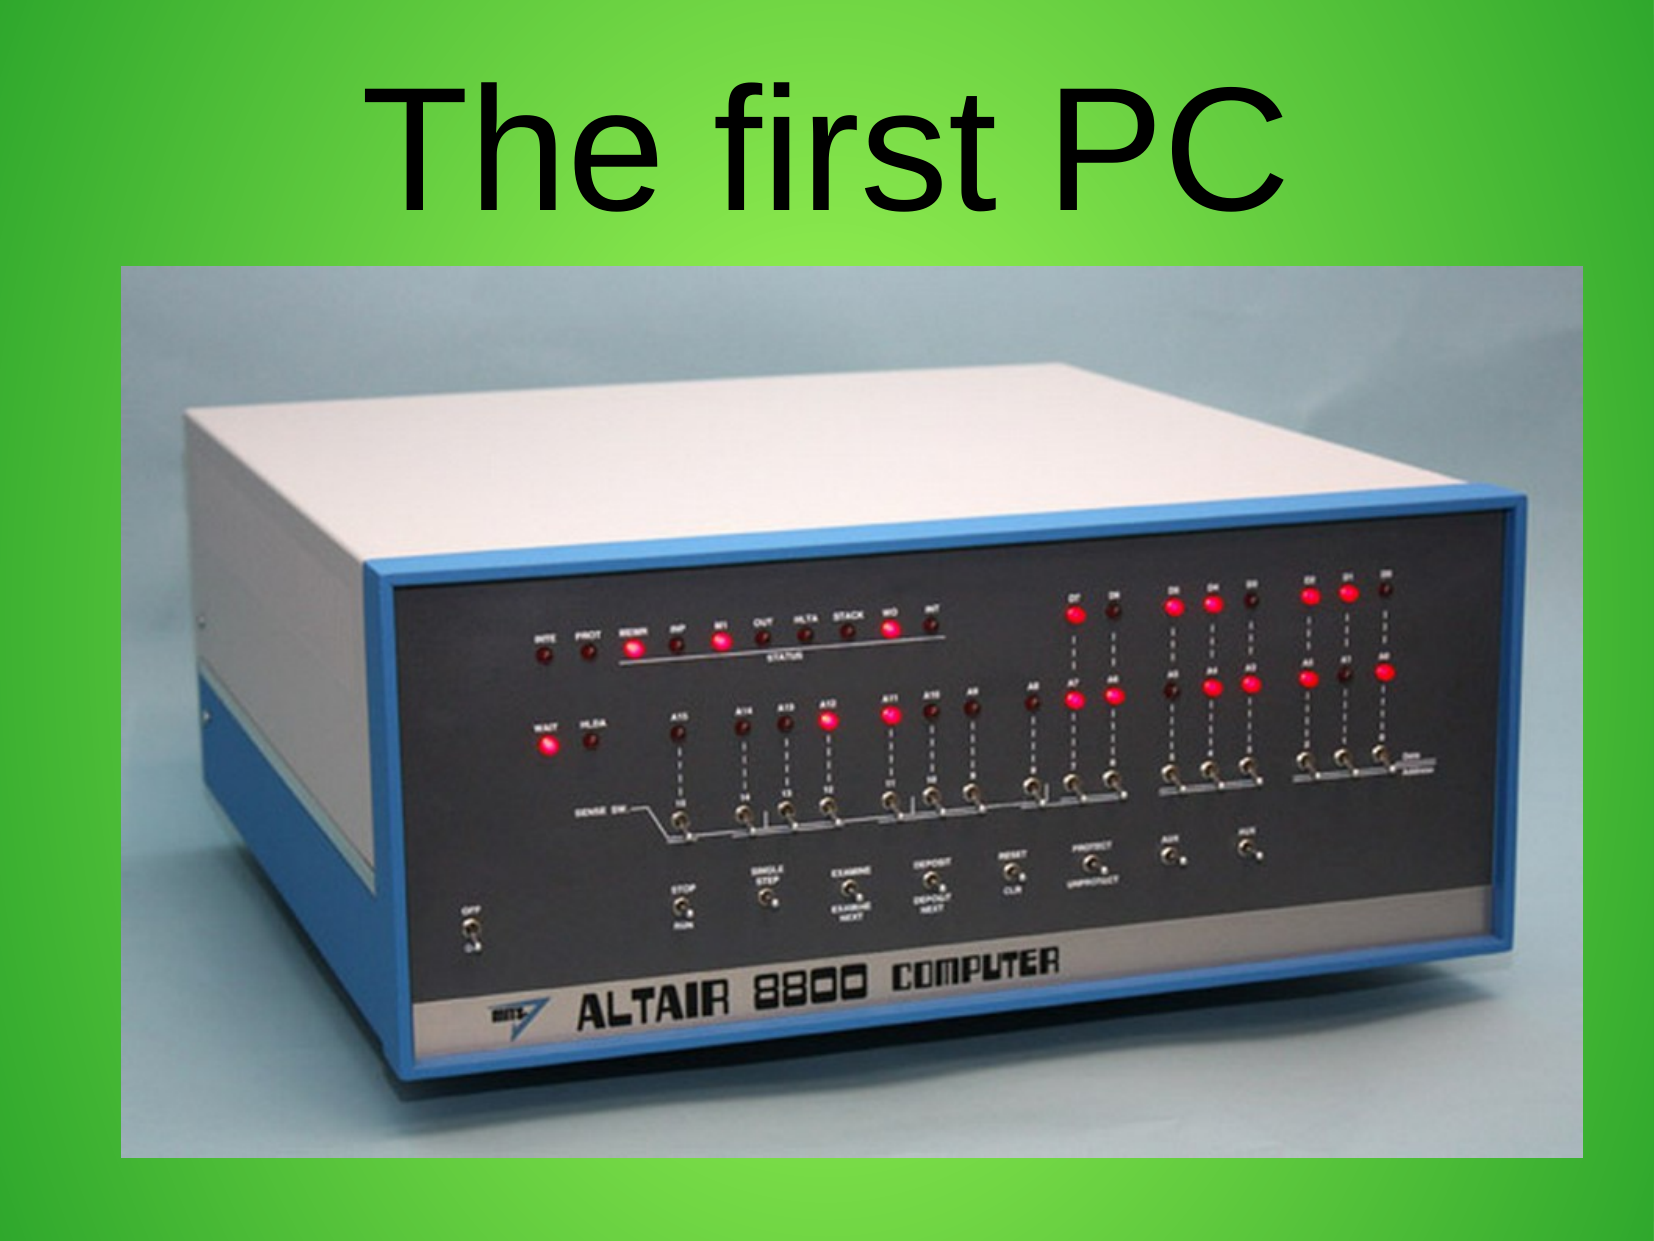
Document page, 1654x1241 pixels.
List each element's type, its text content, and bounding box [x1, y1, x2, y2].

picture [121, 266, 1583, 1158]
title The first PC [82, 47, 1571, 252]
